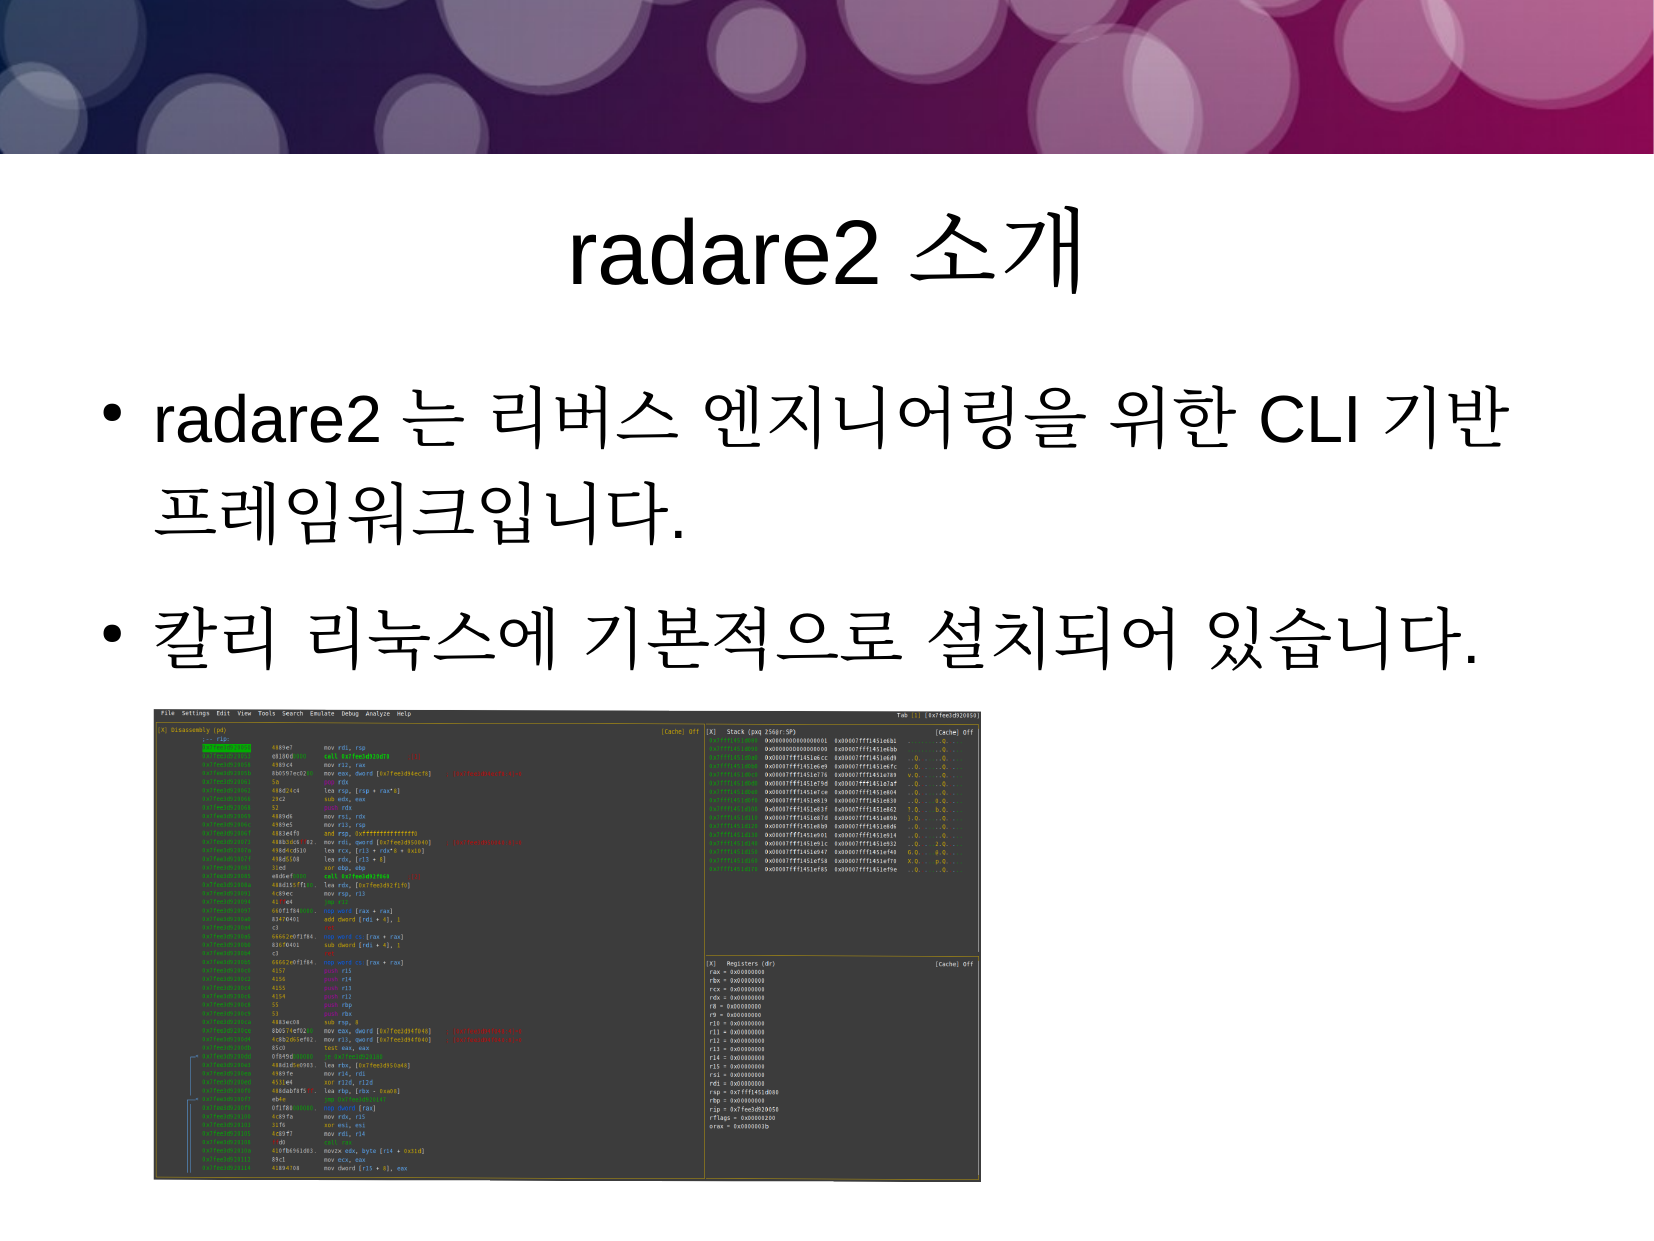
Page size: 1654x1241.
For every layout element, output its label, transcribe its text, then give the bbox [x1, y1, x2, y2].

picture [0, 0, 1654, 154]
list radare2 는 리버스 엔지니어링을 위한 CLI 기반 프레임워크입니다. 칼리 리눅스에 기본적으로 설치되어 있습니다. [82, 366, 1571, 1087]
picture [153, 708, 981, 1182]
title radare2 소개 [82, 159, 1571, 331]
